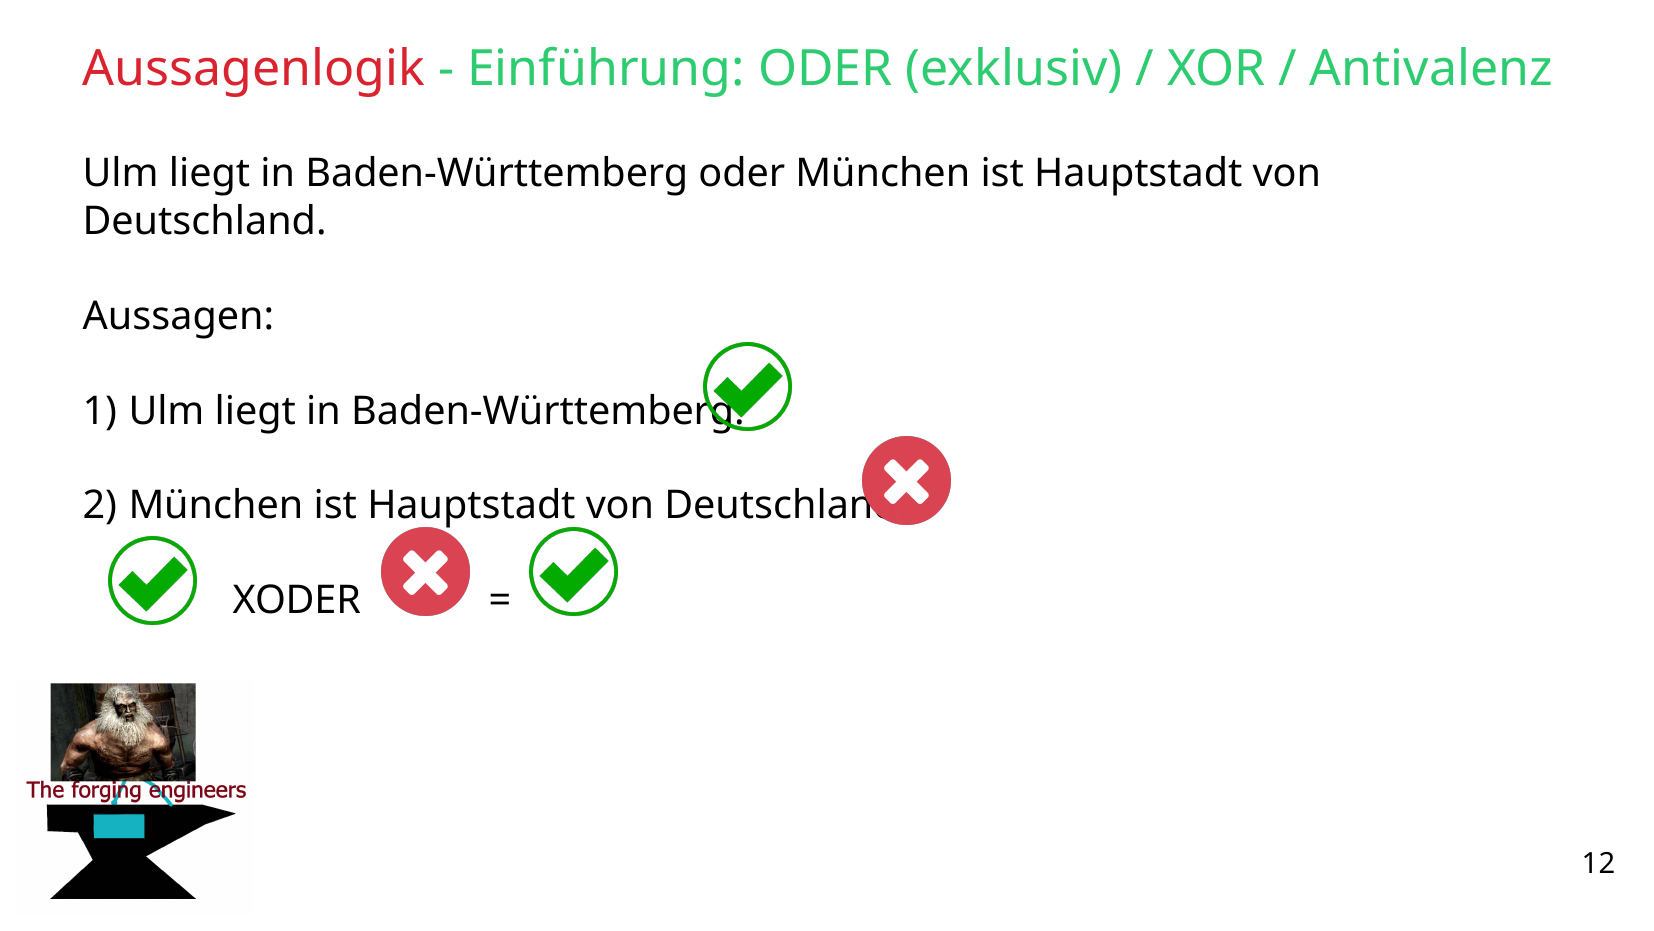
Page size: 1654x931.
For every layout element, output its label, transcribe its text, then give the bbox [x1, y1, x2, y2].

picture [529, 527, 618, 616]
title Aussagenlogik - Einführung: ODER (exklusiv) / XOR / Antivalenz [82, 37, 1571, 95]
picture [862, 436, 951, 525]
subtitle Ulm liegt in Baden-Württemberg oder München ist Hauptstadt von Deutschland. Aussagen: Ulm liegt in Baden-Württemberg. München ist Hauptstadt von Deutschland. XODER = [82, 127, 1571, 642]
picture [108, 536, 197, 625]
picture [703, 342, 792, 431]
picture [17, 679, 254, 916]
picture [381, 527, 470, 616]
